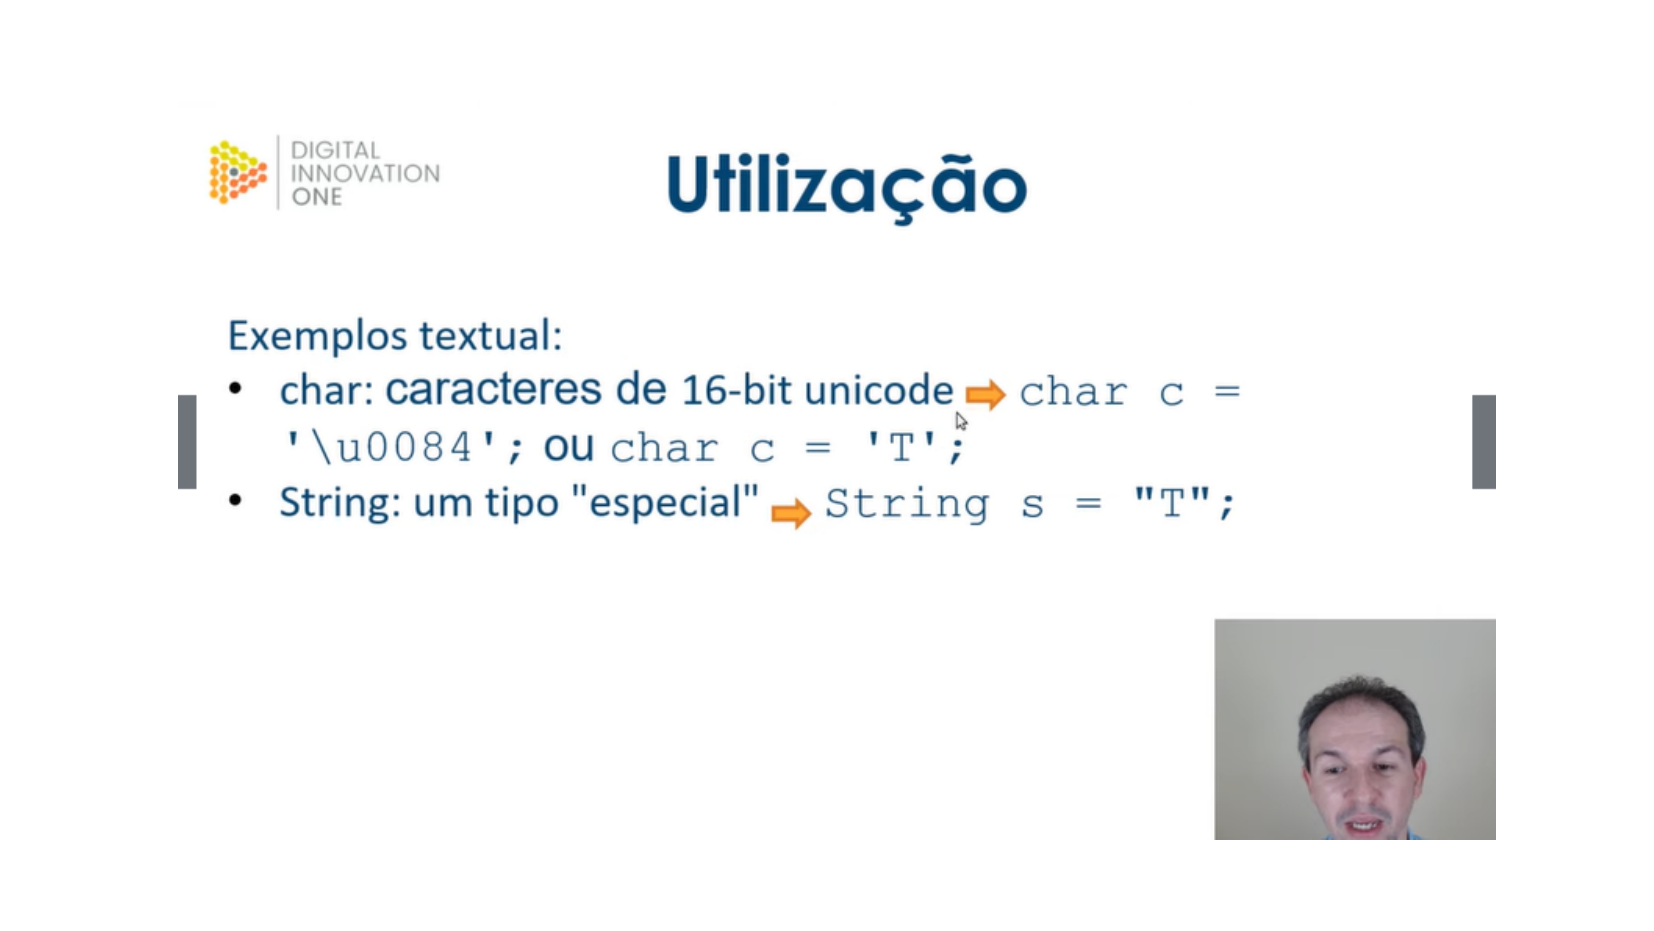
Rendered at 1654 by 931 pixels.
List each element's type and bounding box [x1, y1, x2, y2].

picture [178, 101, 1496, 840]
